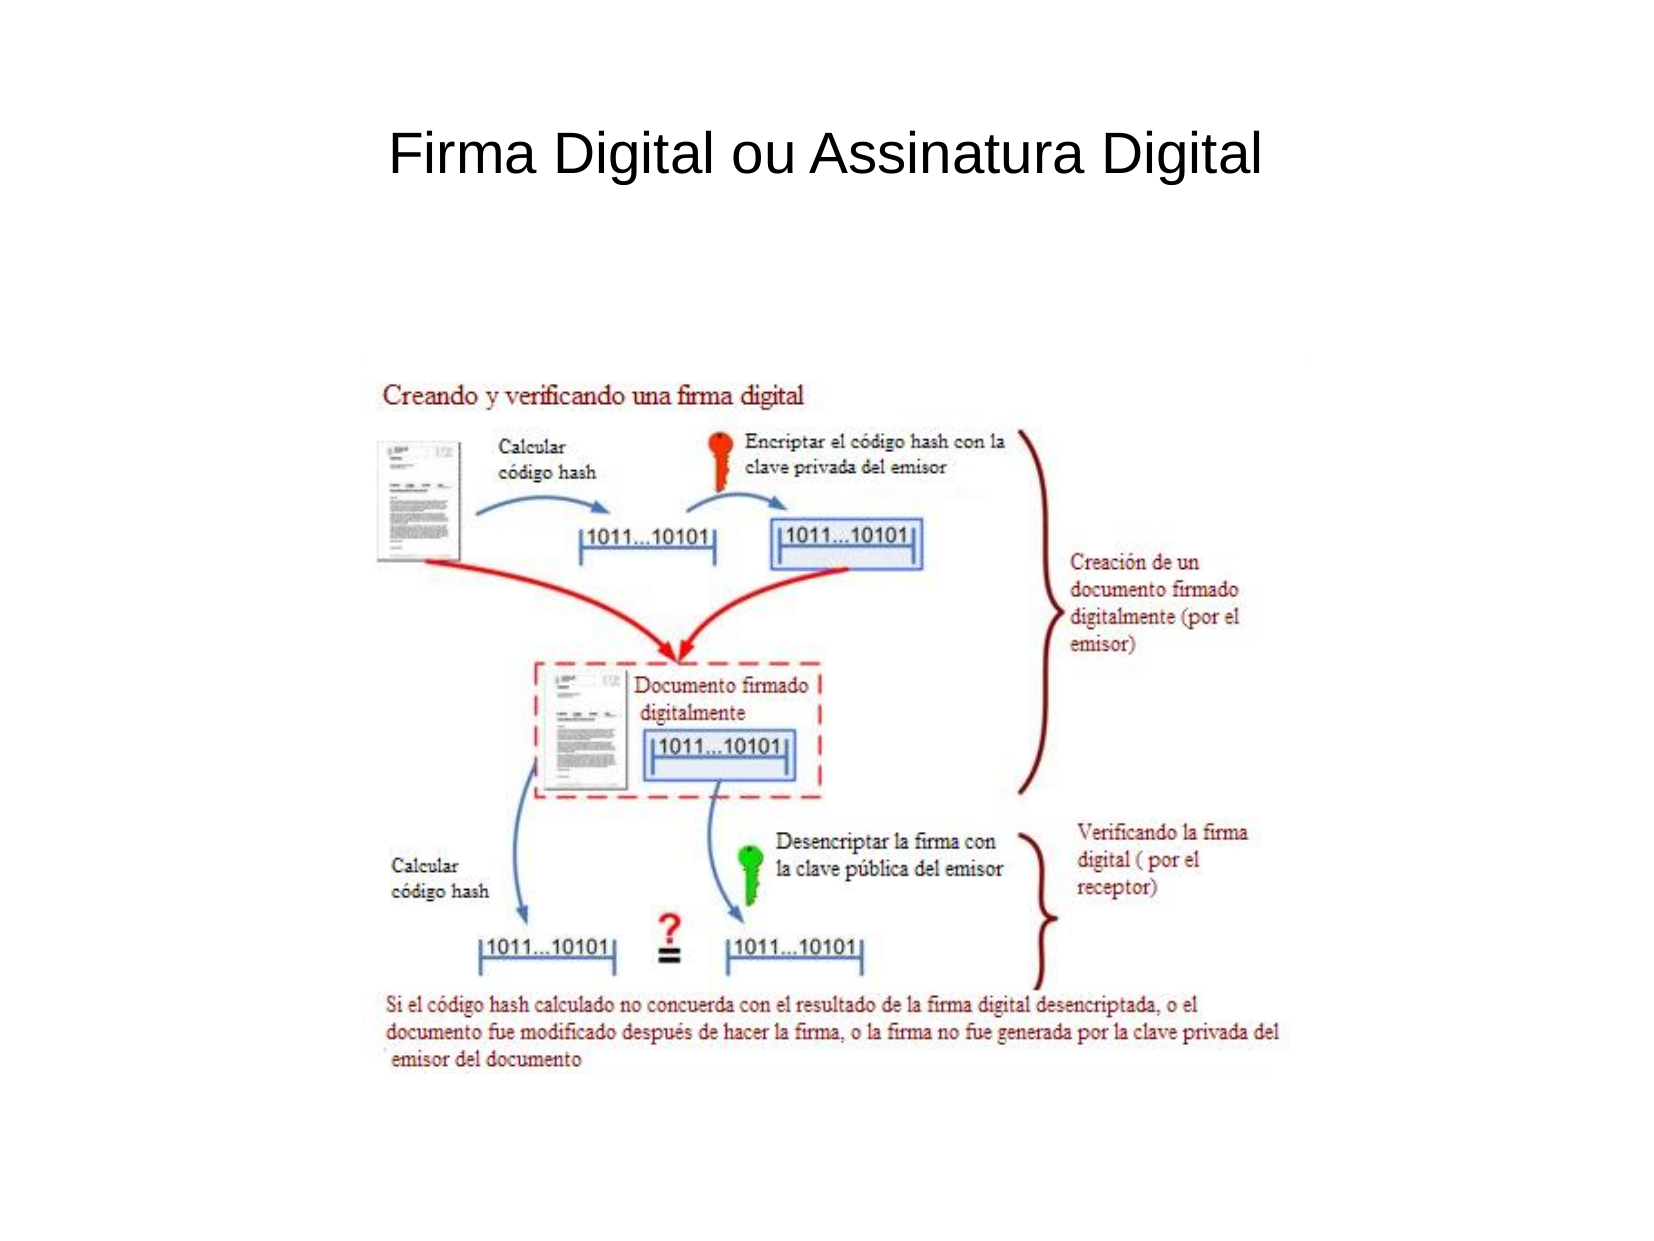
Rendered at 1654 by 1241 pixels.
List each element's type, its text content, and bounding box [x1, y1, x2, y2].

title Firma Digital ou Assinatura Digital [82, 49, 1571, 257]
picture [361, 354, 1312, 1074]
